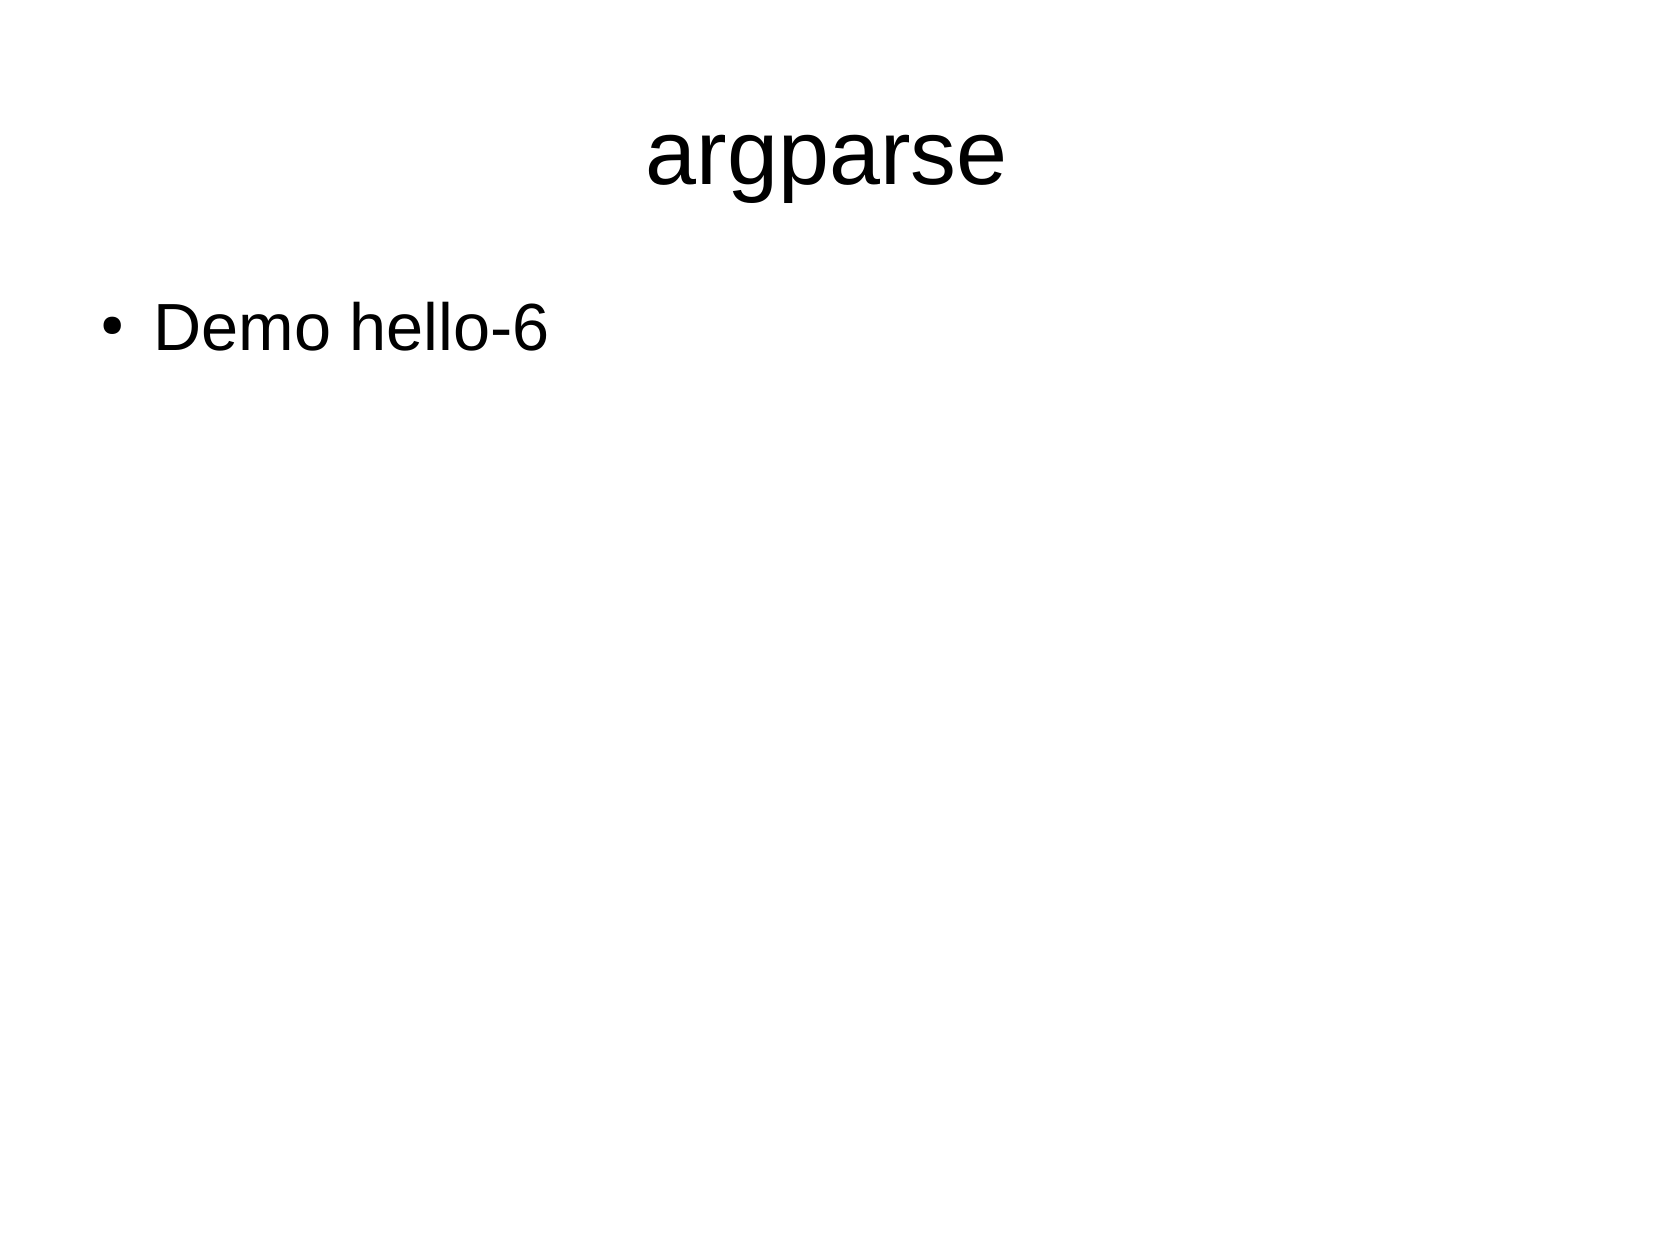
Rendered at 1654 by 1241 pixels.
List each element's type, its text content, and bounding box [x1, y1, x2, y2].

title argparse [82, 49, 1571, 257]
list Demo hello-6 [82, 290, 1538, 1010]
